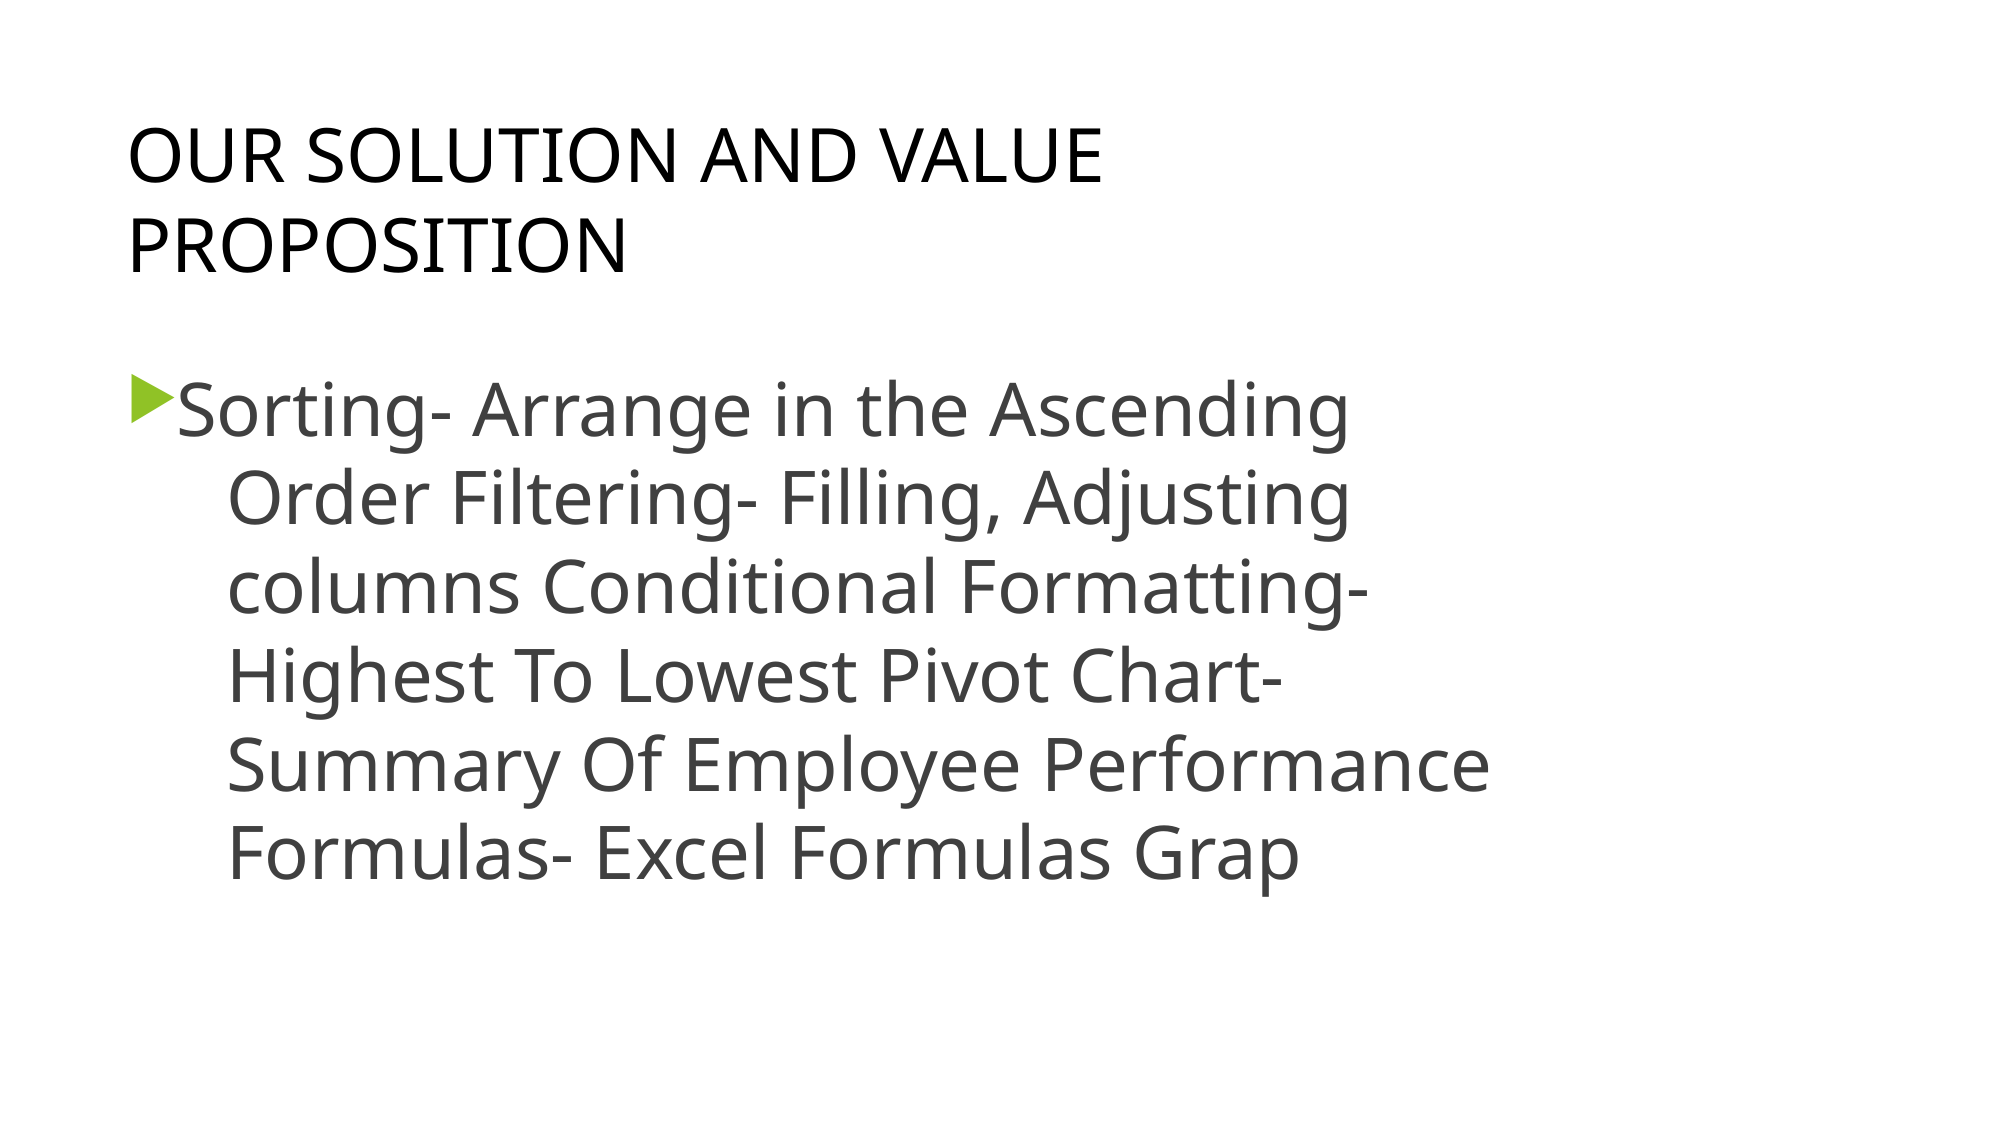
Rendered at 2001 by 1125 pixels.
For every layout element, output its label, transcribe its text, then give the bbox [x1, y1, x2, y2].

title OUR SOLUTION AND VALUE PROPOSITION [111, 99, 1522, 317]
list Sorting- Arrange in the Ascending Order Filtering- Filling, Adjusting columns Conditional Formatting- Highest To Lowest Pivot Chart- Summary Of Employee Performance Formulas- Excel Formulas Grap [111, 354, 1522, 992]
